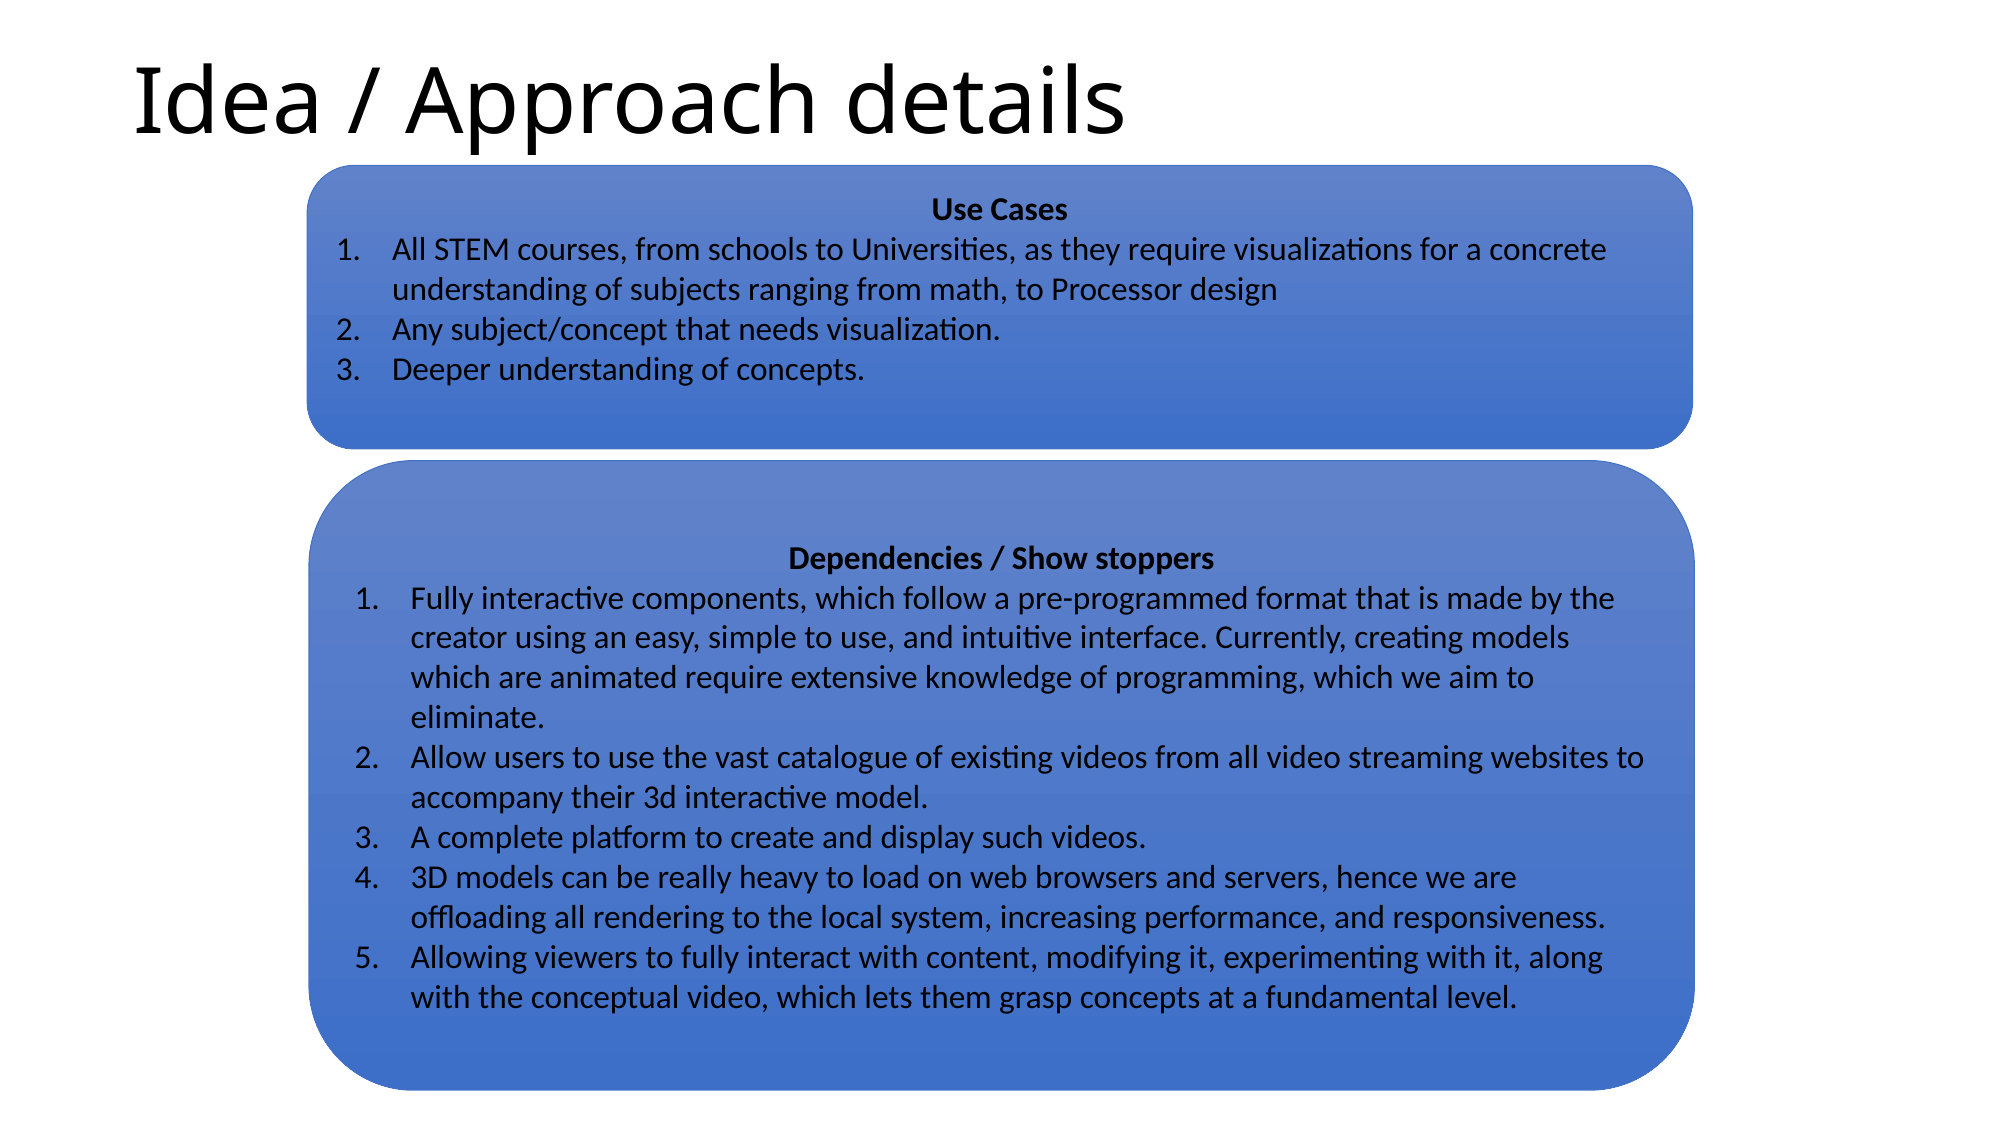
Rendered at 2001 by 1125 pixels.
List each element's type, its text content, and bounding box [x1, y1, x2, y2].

title Idea / Approach details [118, 0, 1844, 213]
text_box Use Cases All STEM courses, from schools to Universities, as they require visualizations for a concrete understanding of subjects ranging from math, to Processor design Any subject/concept that needs visualization. Deeper understanding of concepts. [307, 165, 1693, 449]
text_box Dependencies / Show stoppers Fully interactive components, which follow a pre-programmed format that is made by the creator using an easy, simple to use, and intuitive interface. Currently, creating models which are animated require extensive knowledge of programming, which we aim to eliminate. Allow users to use the vast catalogue of existing videos from all video streaming websites to accompany their 3d interactive model. A complete platform to create and display such videos. 3D models can be really heavy to load on web browsers and servers, hence we are offloading all rendering to the local system, increasing performance, and responsiveness. Allowing viewers to fully interact with content, modifying it, experimenting with it, along with the conceptual video, which lets them grasp concepts at a fundamental level. [308, 460, 1695, 1091]
